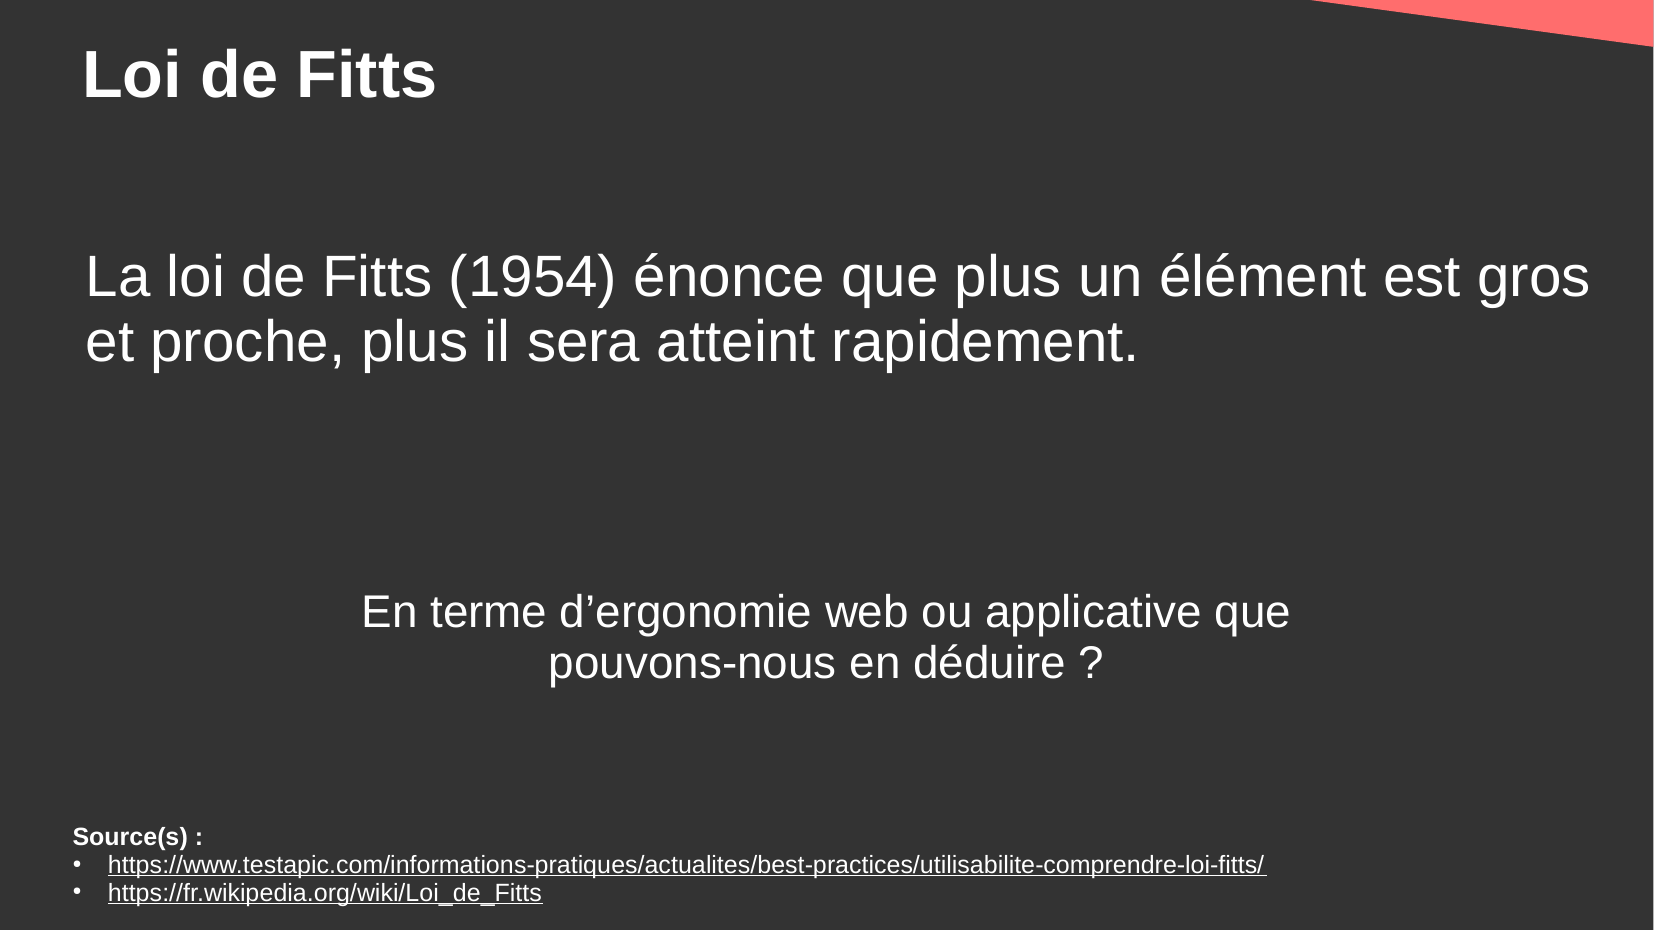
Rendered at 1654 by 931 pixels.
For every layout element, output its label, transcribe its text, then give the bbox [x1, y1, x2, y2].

text_box En terme d’ergonomie web ou applicative que pouvons-nous en déduire ? [270, 578, 1384, 698]
text_box Source(s) : https://www.testapic.com/informations-pratiques/actualites/best-practices/utilisabilite-comprendre-loi-fitts/ https://fr.wikipedia.org/wiki/Loi_de_Fitts [57, 814, 1543, 914]
text_box [1310, 0, 1654, 47]
title Loi de Fitts [82, 37, 1571, 114]
text_box La loi de Fitts (1954) énonce que plus un élément est gros et proche, plus il sera atteint rapidement. [70, 236, 1619, 390]
